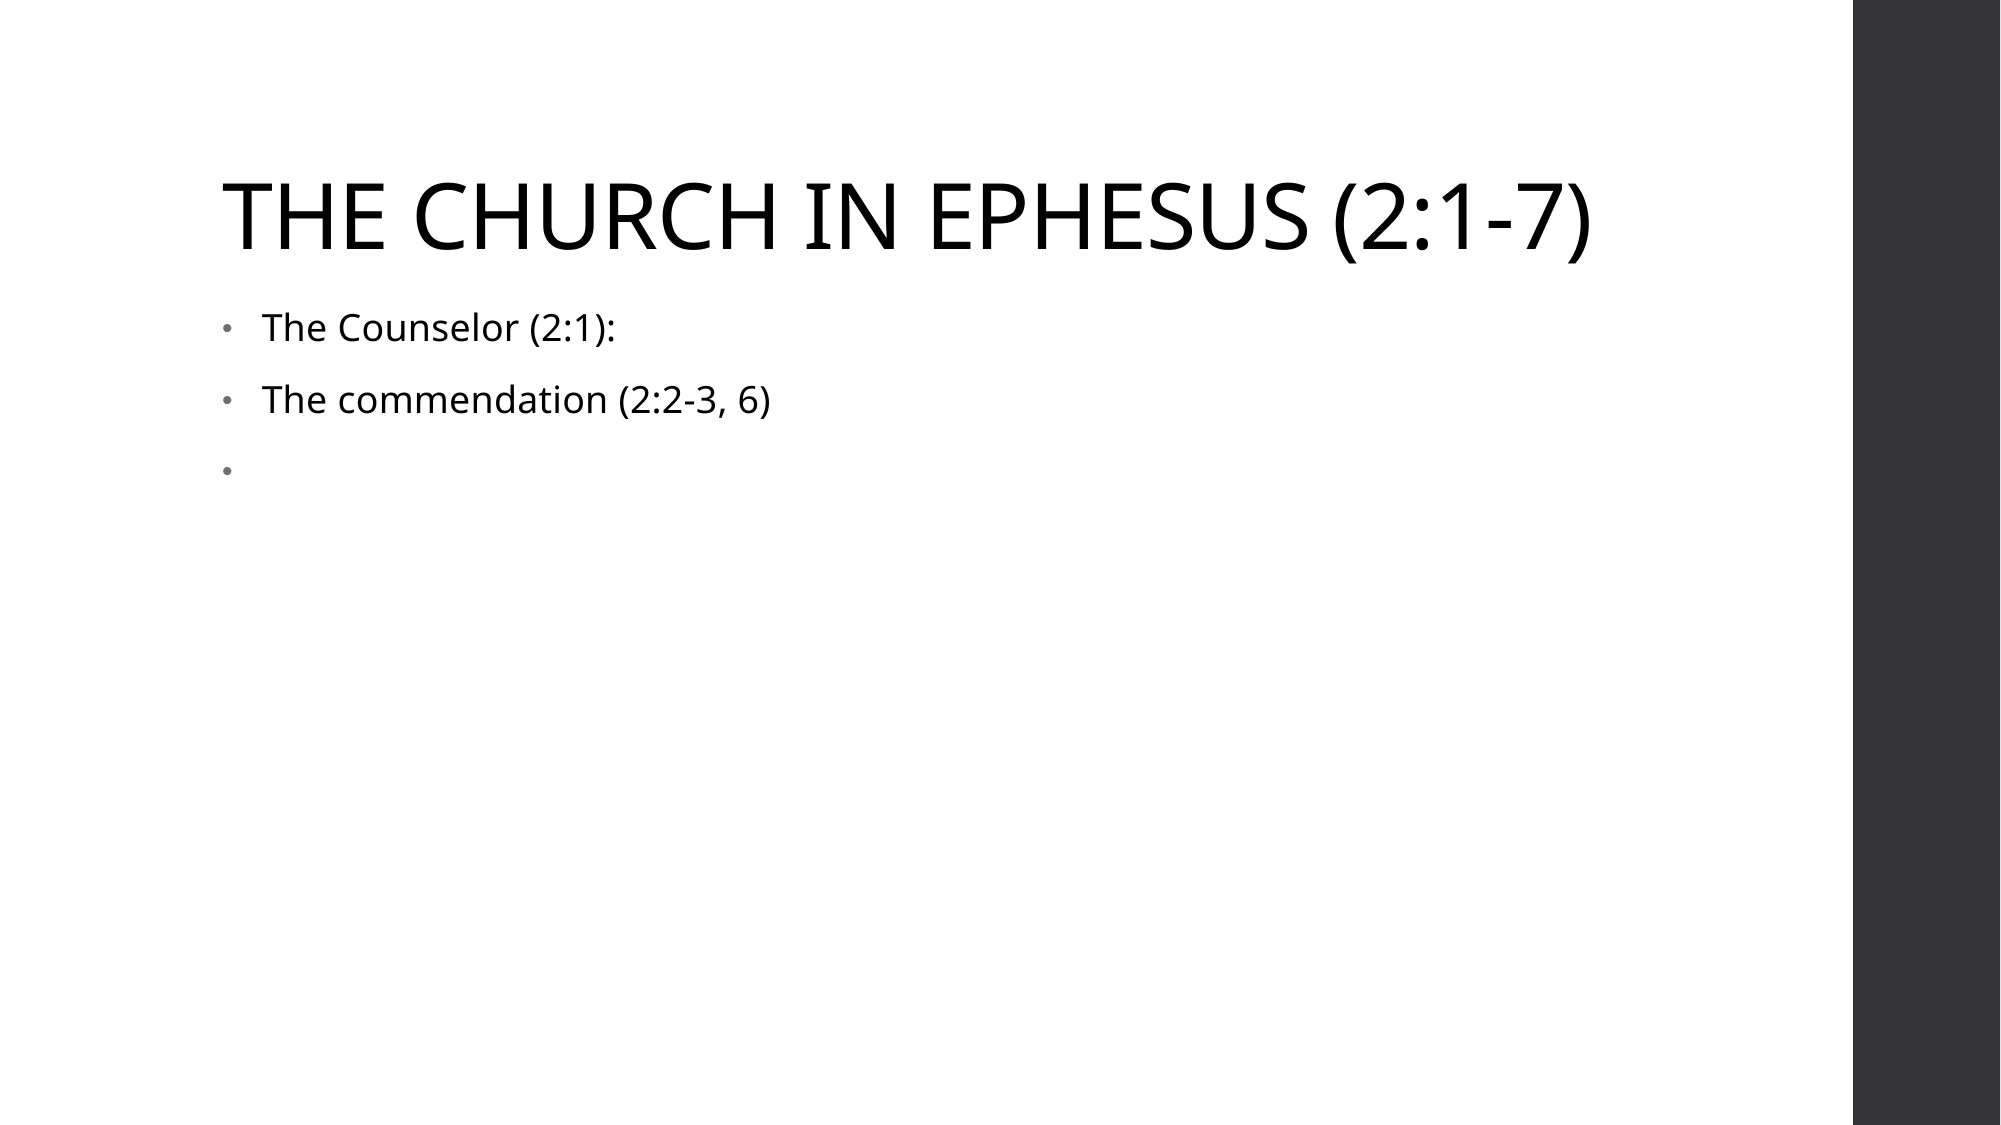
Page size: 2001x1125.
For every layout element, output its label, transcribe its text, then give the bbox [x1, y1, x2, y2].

list The Counselor (2:1): The commendation (2:2-3, 6) [206, 299, 1617, 1014]
title THE CHURCH IN EPHESUS (2:1-7) [206, 60, 1797, 278]
